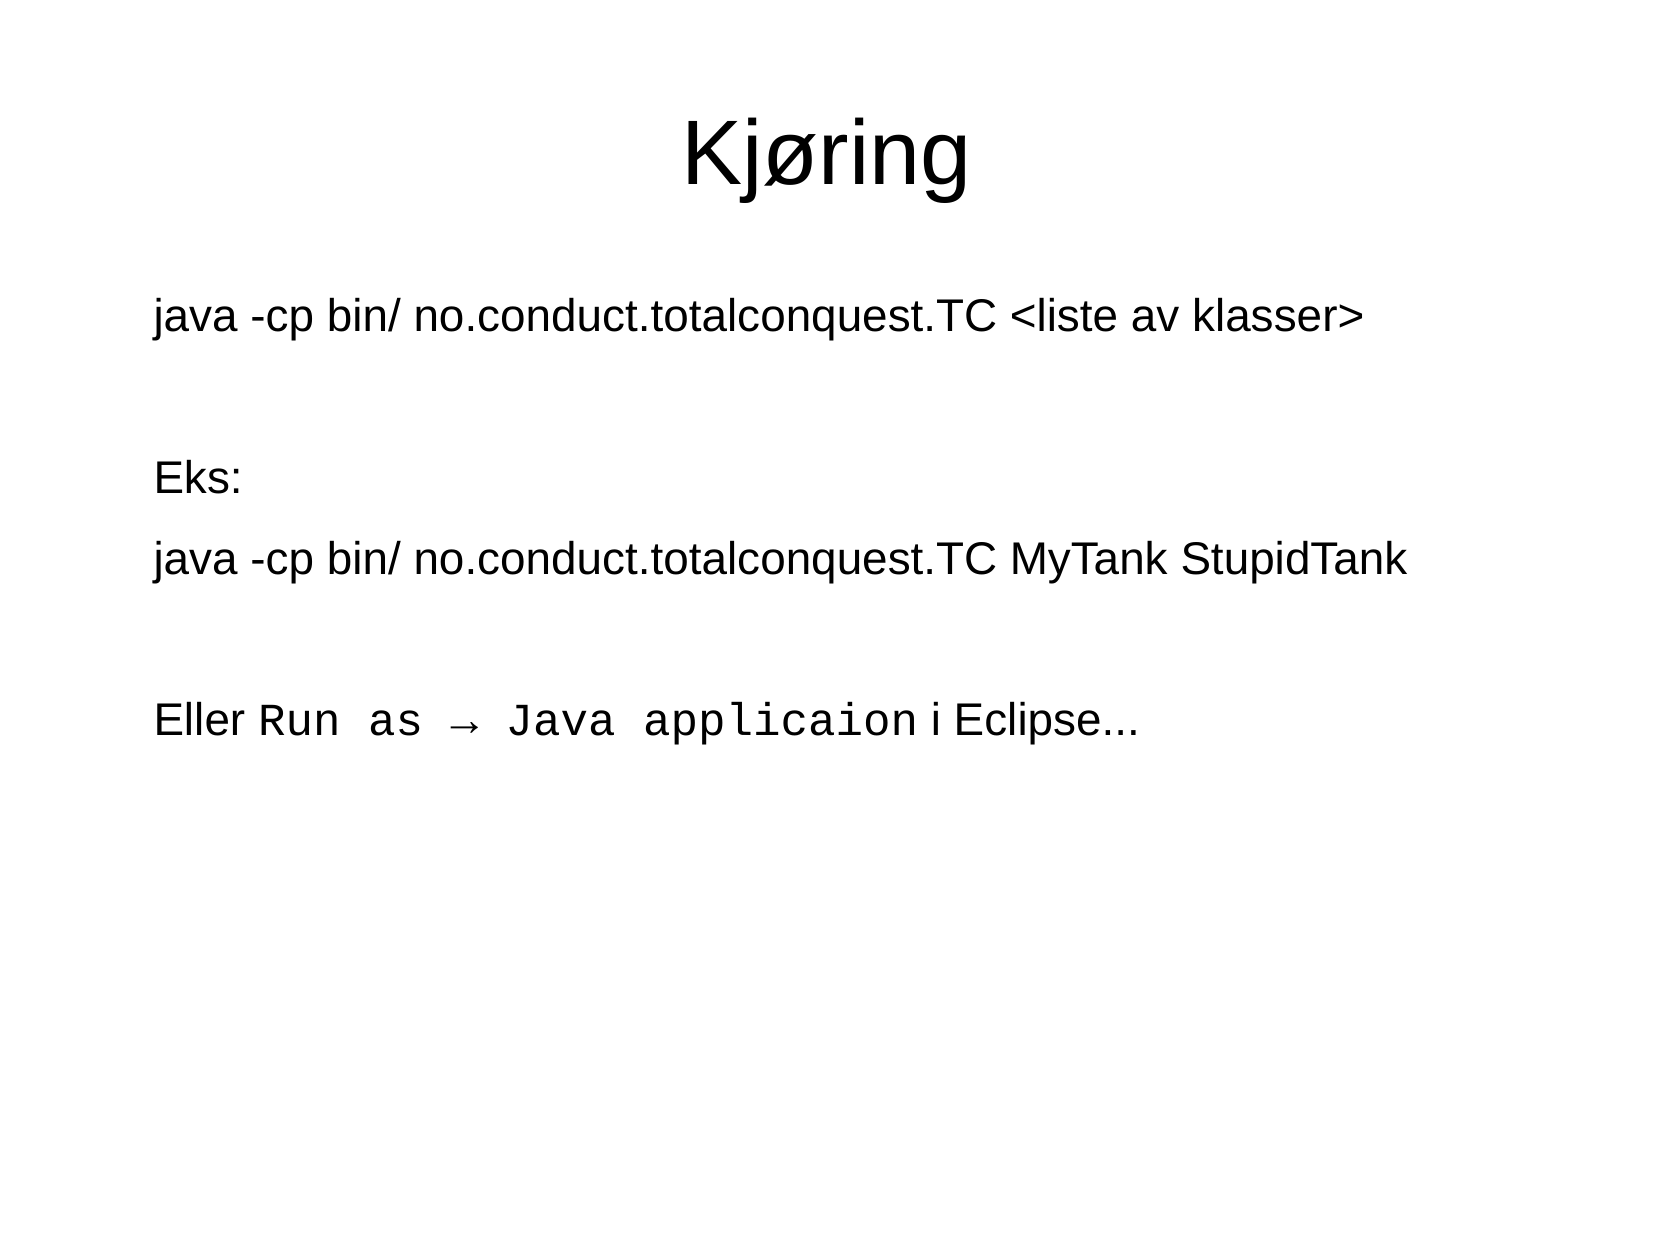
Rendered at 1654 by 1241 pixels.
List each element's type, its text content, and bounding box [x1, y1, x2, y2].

title Kjøring [82, 56, 1571, 250]
list java -cp bin/ no.conduct.totalconquest.TC <liste av klasser> Eks: java -cp bin/ no.conduct.totalconquest.TC MyTank StupidTank Eller Run as → Java applicaion i Eclipse... [82, 290, 1571, 1094]
